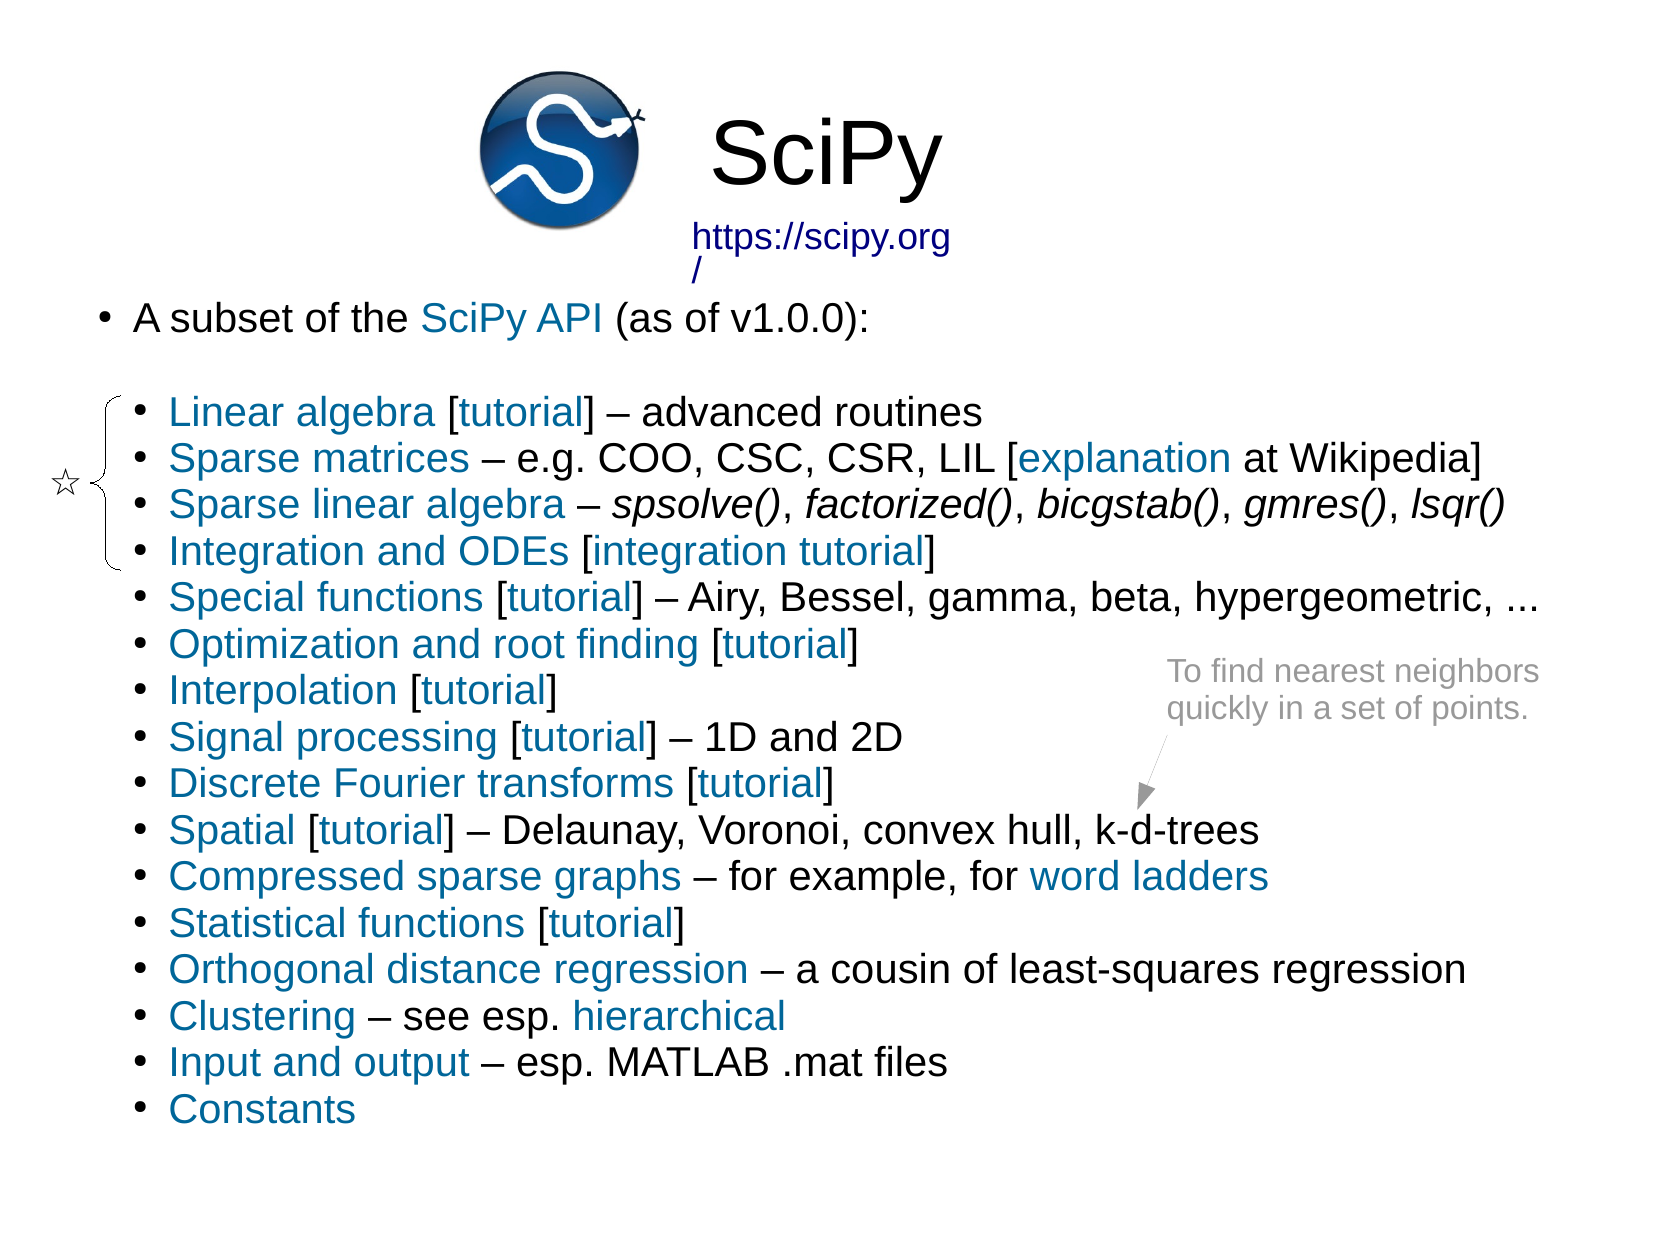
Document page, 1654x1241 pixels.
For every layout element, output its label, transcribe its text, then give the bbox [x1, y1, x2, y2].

text_box https://scipy.org/ [676, 207, 977, 265]
title SciPy [82, 49, 1571, 257]
text_box A subset of the SciPy API (as of v1.0.0): Linear algebra [tutorial] – advanced routines Sparse matrices – e.g. COO, CSC, CSR, LIL [explanation at Wikipedia] Sparse linear algebra – spsolve(), factorized(), bicgstab(), gmres(), lsqr() Integration and ODEs [integration tutorial] Special functions [tutorial] – Airy, Bessel, gamma, beta, hypergeometric, ... Optimization and root finding [tutorial] Interpolation [tutorial] Signal processing [tutorial] – 1D and 2D Discrete Fourier transforms [tutorial] Spatial [tutorial] – Delaunay, Voronoi, convex hull, k-d-trees Compressed sparse graphs – for example, for word ladders Statistical functions [tutorial] Orthogonal distance regression – a cousin of least-squares regression Clustering – see esp. hierarchical Input and output – esp. MATLAB .mat files Constants [82, 222, 1561, 1197]
text_box To find nearest neighbors quickly in a set of points. [1151, 645, 1556, 735]
text_box ☆ [33, 454, 98, 512]
